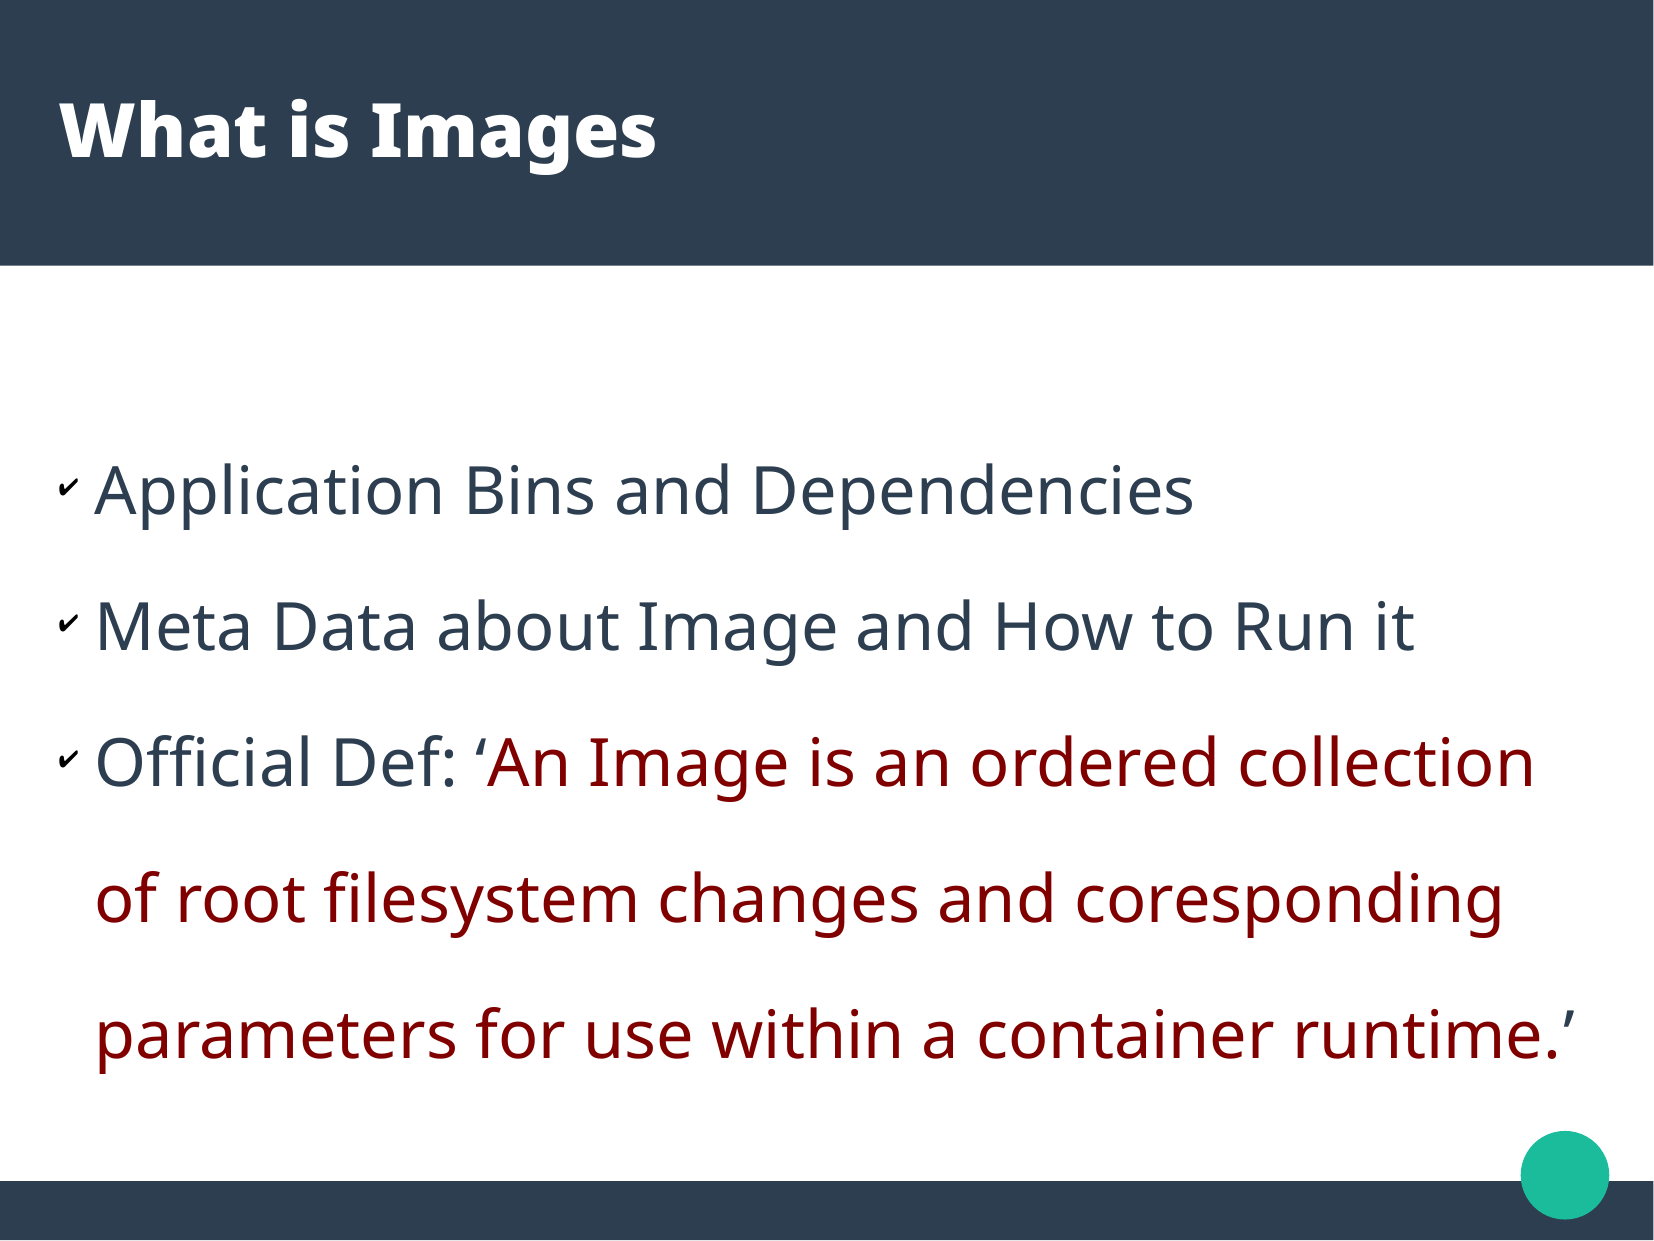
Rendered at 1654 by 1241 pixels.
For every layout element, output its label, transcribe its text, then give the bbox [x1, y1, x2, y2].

subtitle Application Bins and Dependencies Meta Data about Image and How to Run it Official Def: ‘An Image is an ordered collection of root filesystem changes and coresponding parameters for use within a container runtime.’ [59, 291, 1595, 1186]
title What is Images [59, 40, 1595, 216]
